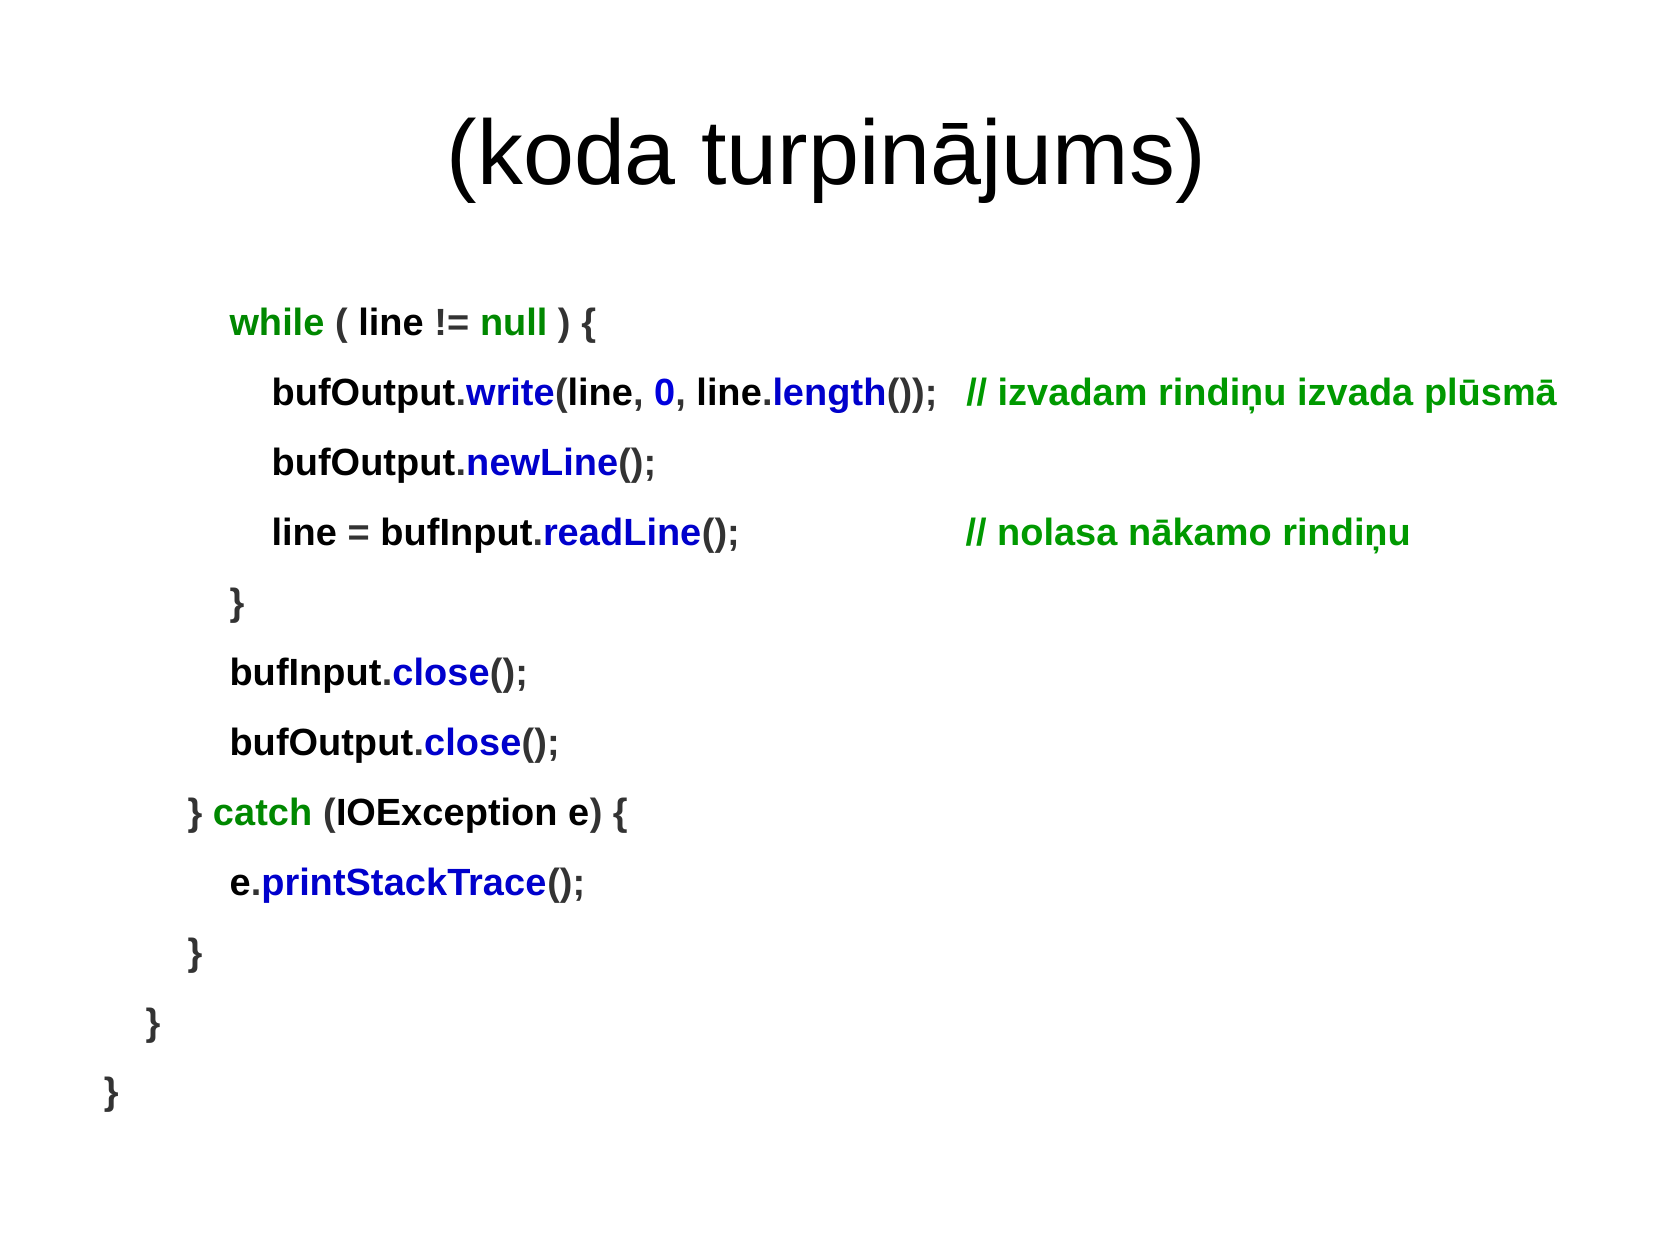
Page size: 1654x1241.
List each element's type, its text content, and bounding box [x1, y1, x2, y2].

title (koda turpinājums) [82, 49, 1571, 257]
list while ( line != null ) { bufOutput.write(line, 0, line.length()); // izvadam rindiņu izvada plūsmā bufOutput.newLine(); line = bufInput.readLine(); // nolasa nākamo rindiņu } bufInput.close(); bufOutput.close(); } catch (IOException e) { e.printStackTrace(); } } } [82, 290, 1607, 1158]
